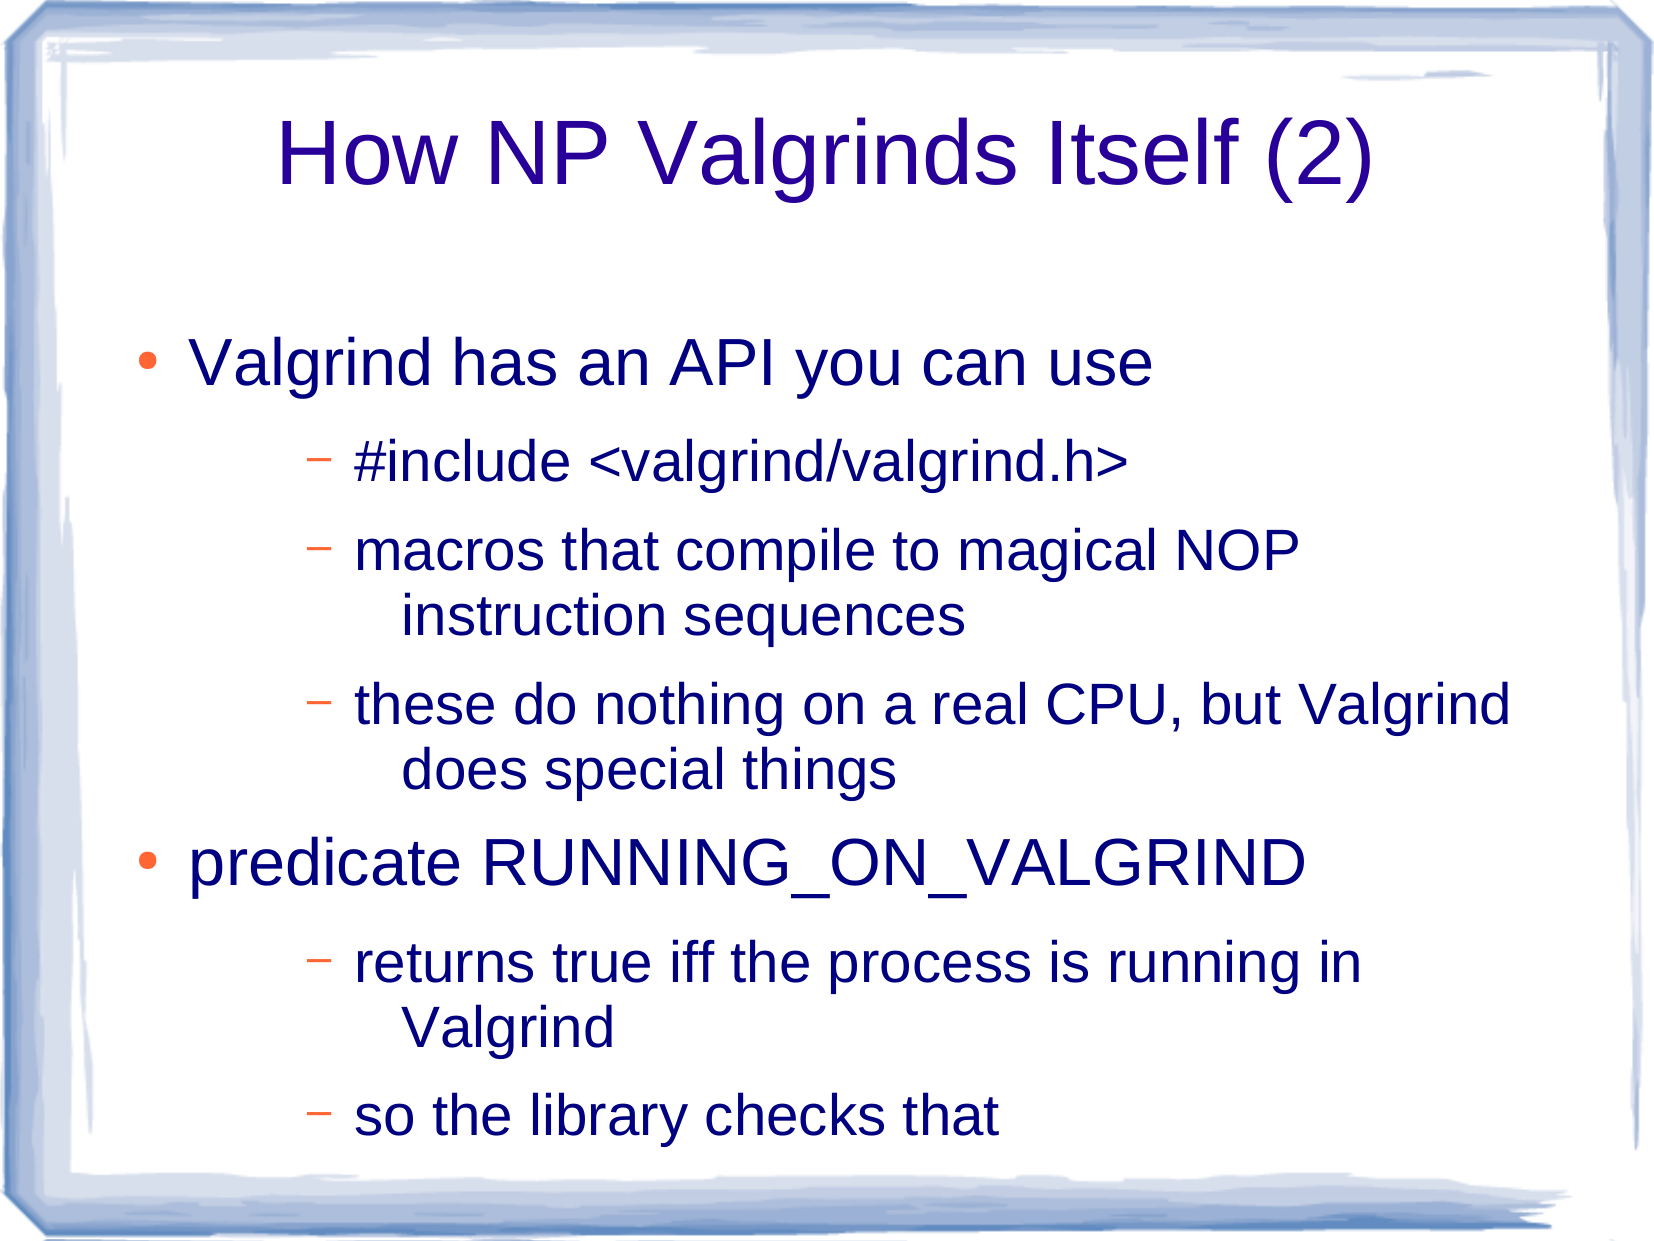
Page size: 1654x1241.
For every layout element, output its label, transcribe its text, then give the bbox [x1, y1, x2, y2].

title How NP Valgrinds Itself (2) [82, 56, 1571, 250]
picture [0, 0, 1654, 1241]
list Valgrind has an API you can use #include <valgrind/valgrind.h> macros that compile to magical NOP instruction sequences these do nothing on a real CPU, but Valgrind does special things predicate RUNNING_ON_VALGRIND returns true iff the process is running in Valgrind so the library checks that [118, 324, 1571, 1149]
